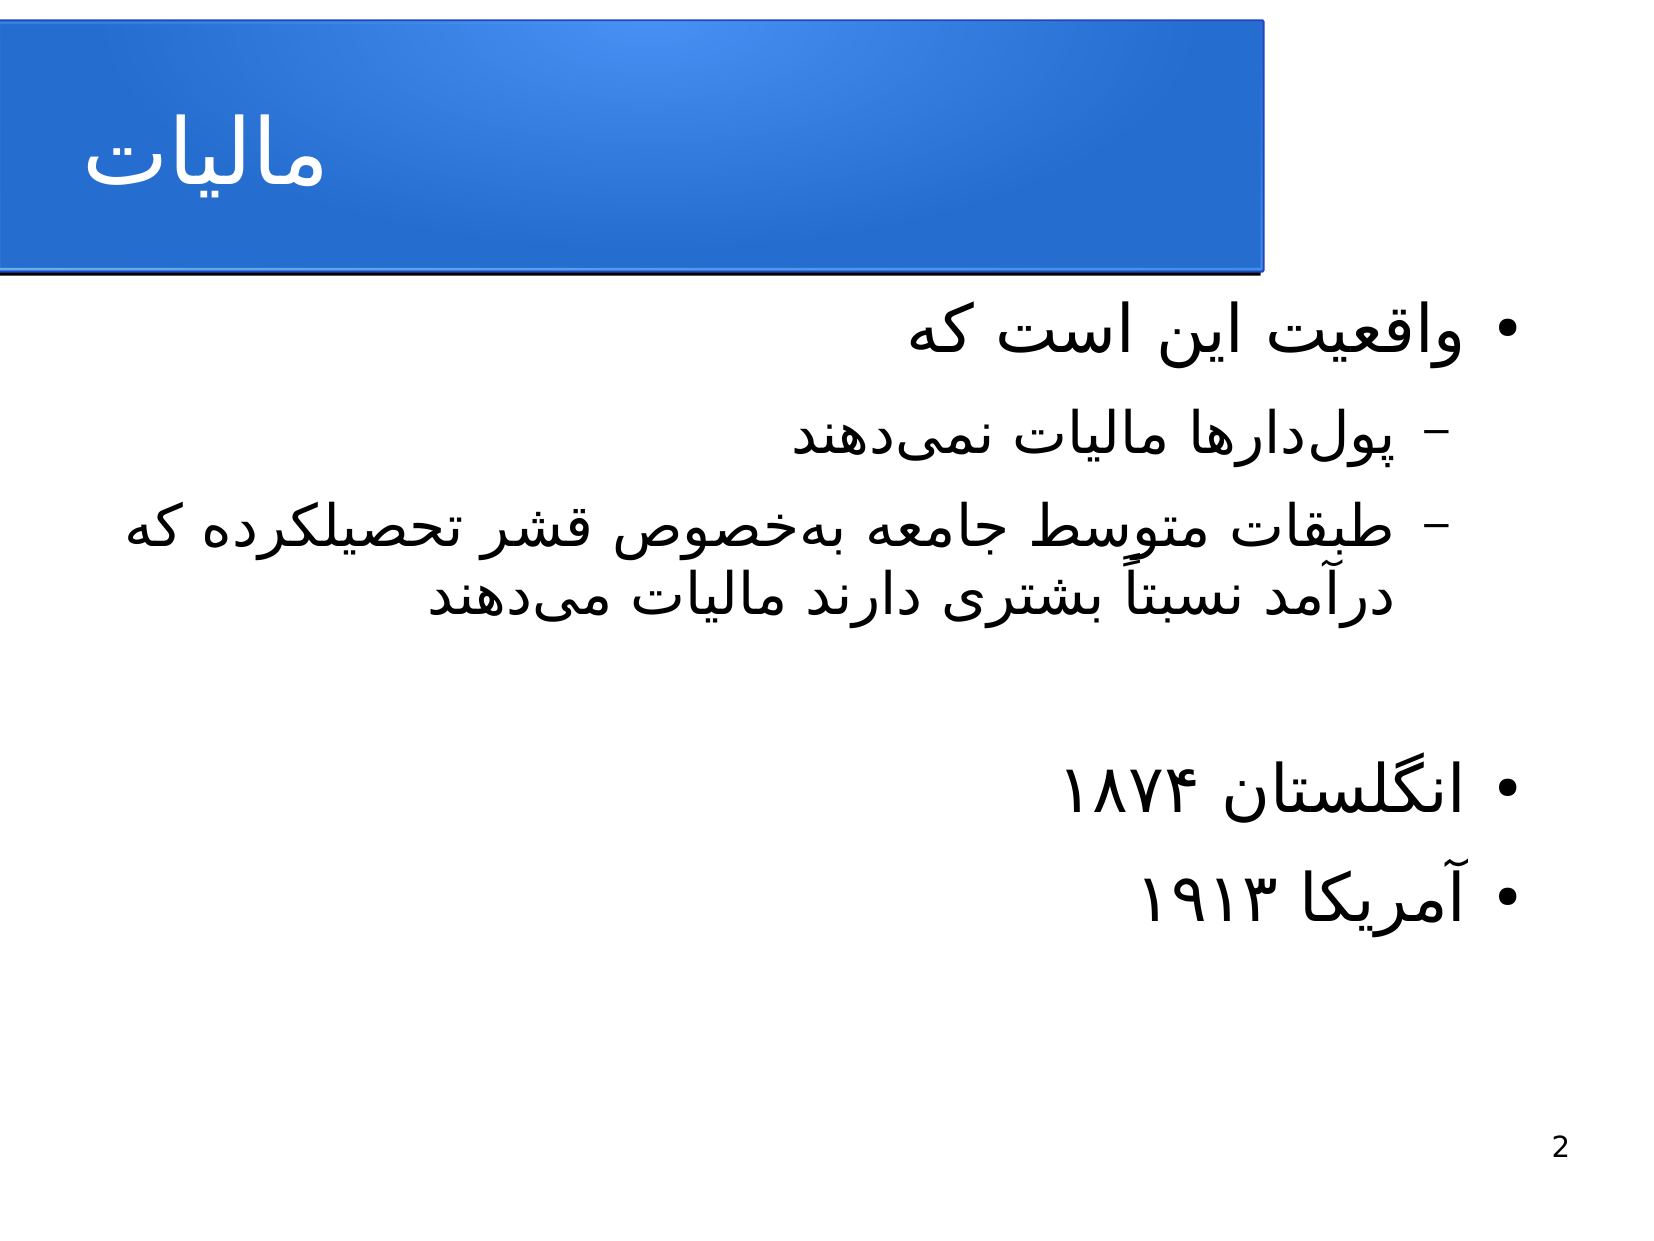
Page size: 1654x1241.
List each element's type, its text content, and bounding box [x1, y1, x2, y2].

title مالیات [82, 49, 1250, 257]
list واقعیت این است که پول‌دارها مالیات نمی‌دهند طبقات متوسط جامعه به‌خصوص قشر تحصیلکرده که درآمد نسبتاً بشتری دارند مالیات می‌دهند انگلستان ۱۸۷۴ آمریکا ۱۹۱۳ [82, 290, 1538, 1010]
